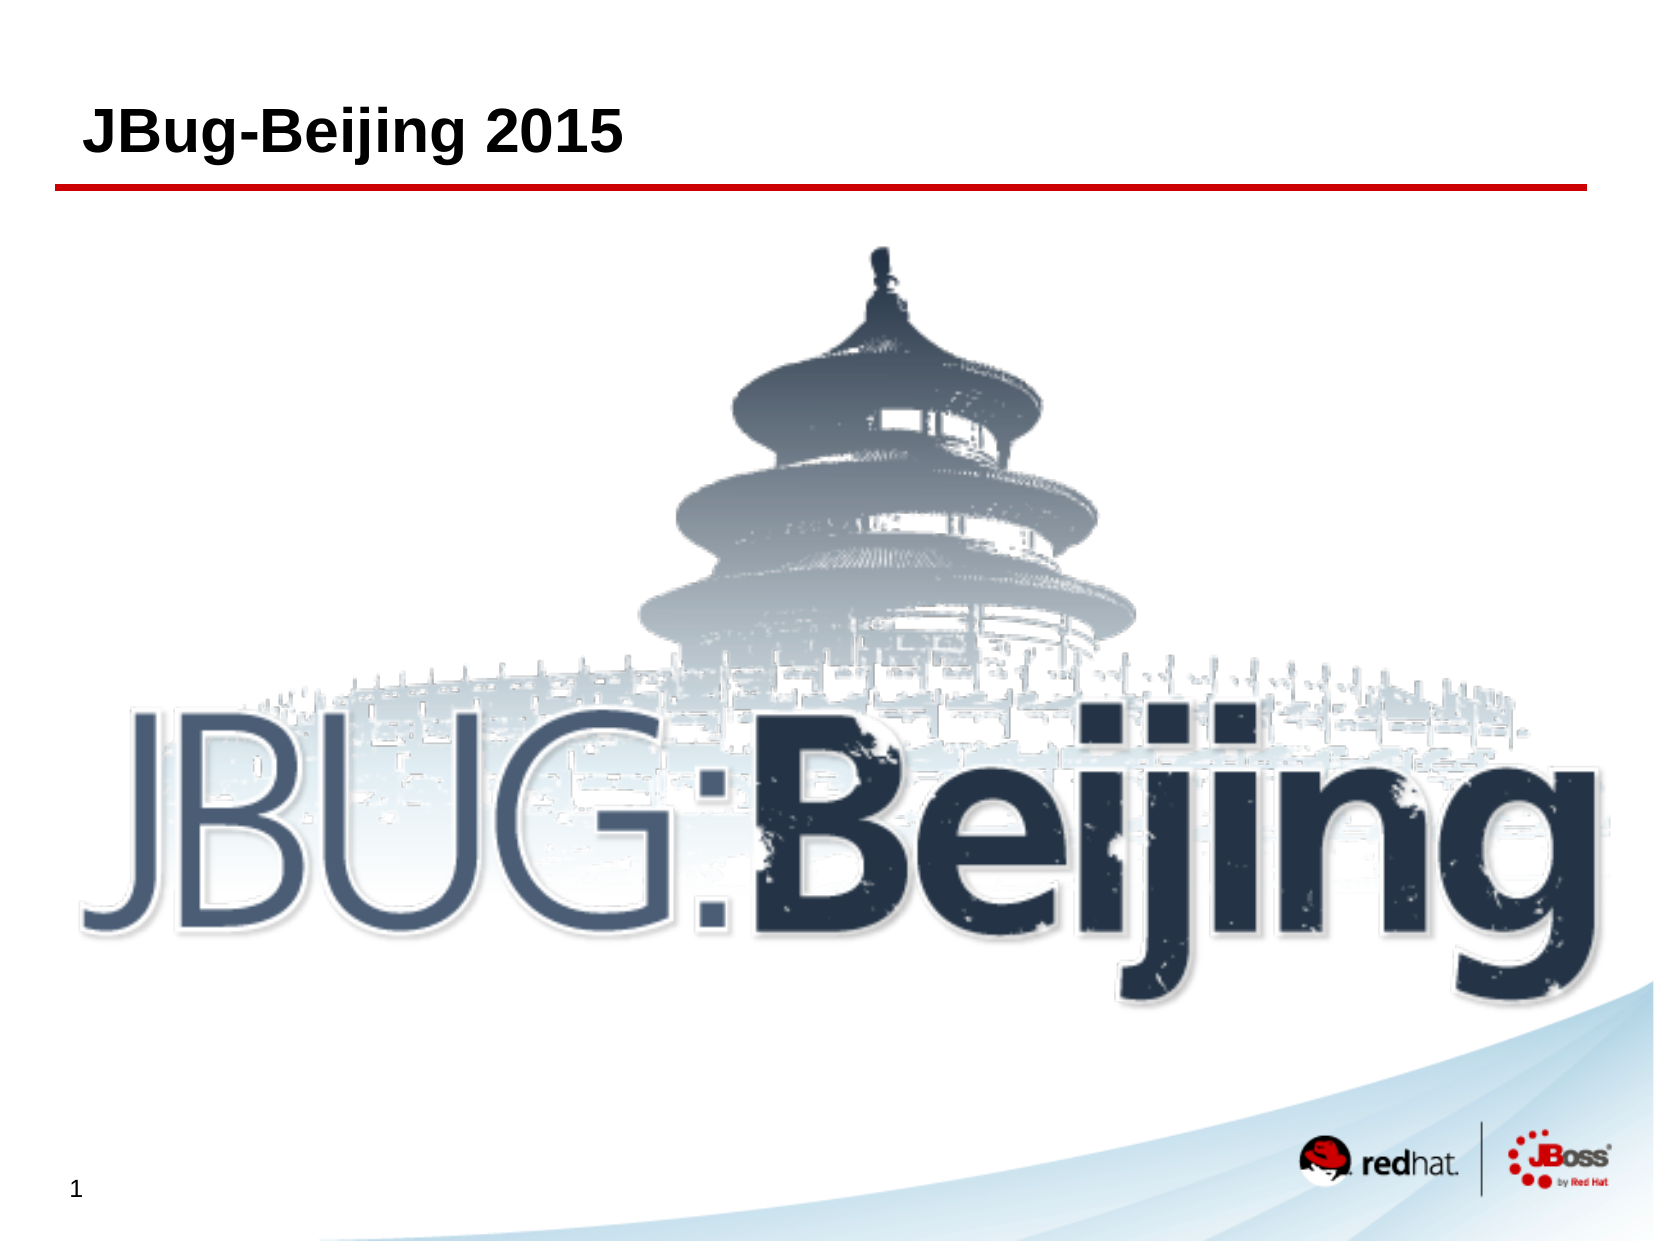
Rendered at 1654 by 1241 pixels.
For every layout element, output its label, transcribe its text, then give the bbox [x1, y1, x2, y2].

title JBug-Beijing 2015 [82, 37, 1571, 226]
picture [0, 0, 1654, 1241]
